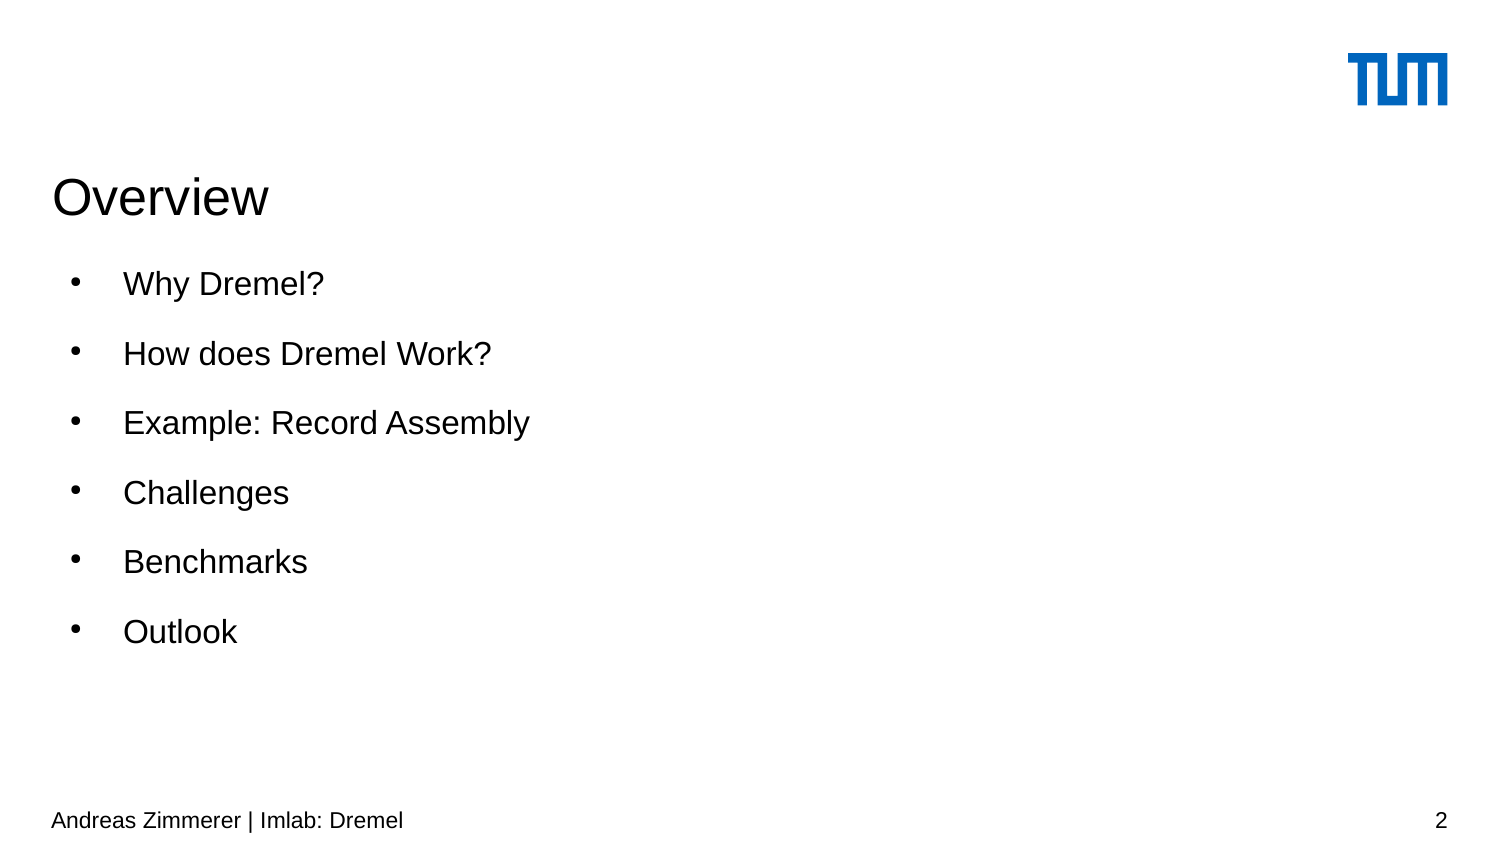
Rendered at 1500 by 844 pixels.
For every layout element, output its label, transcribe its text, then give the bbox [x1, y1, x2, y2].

slide_number <number> [1112, 796, 1448, 842]
title Overview [52, 159, 1449, 227]
list Why Dremel? How does Dremel Work? Example: Record Assembly Challenges Benchmarks Outlook [52, 262, 1449, 771]
footer Andreas Zimmerer | Imlab: Dremel [51, 796, 1112, 842]
